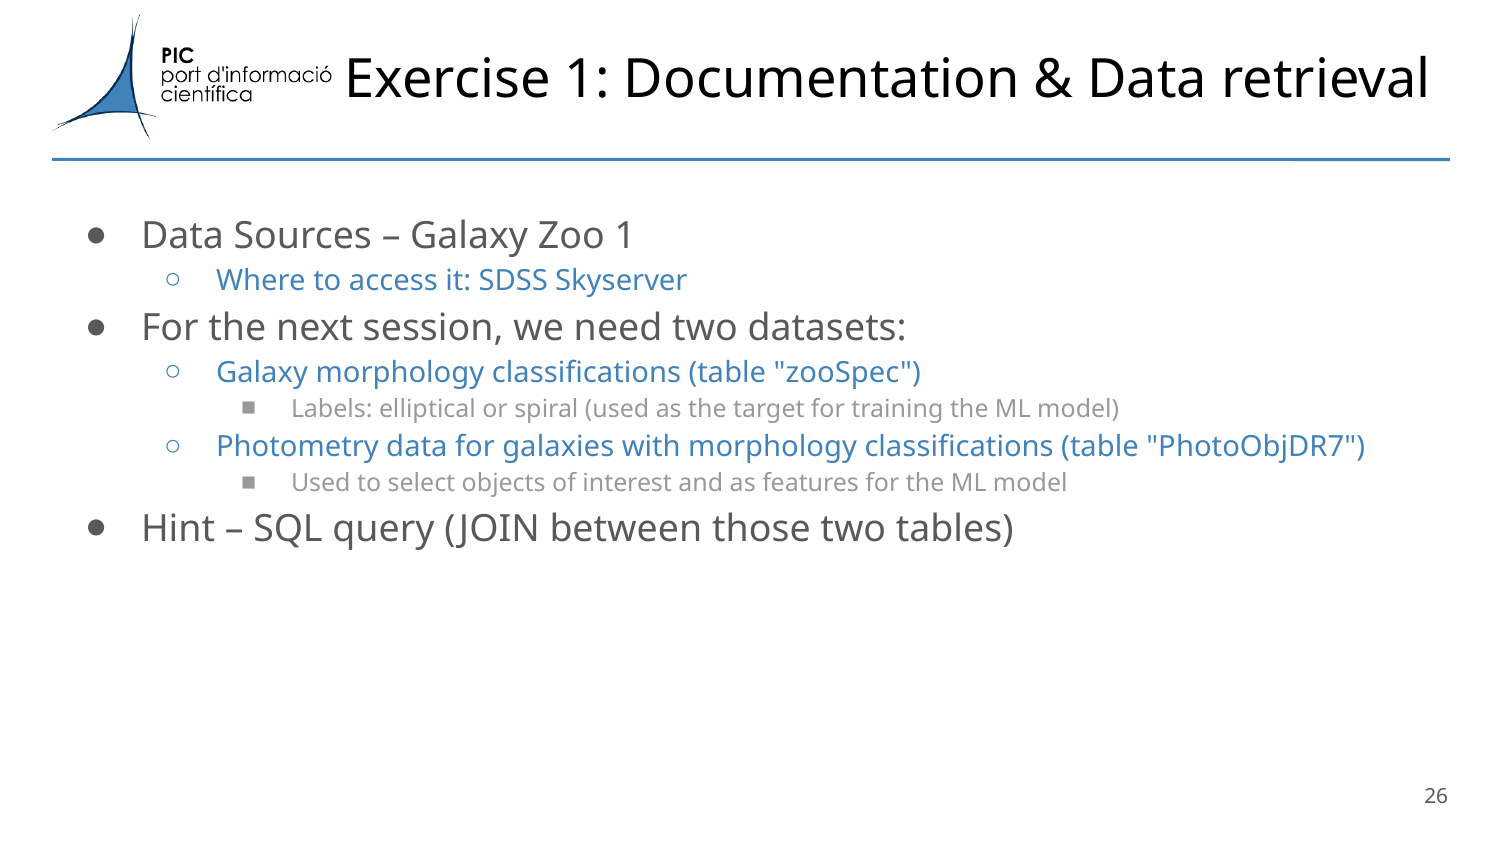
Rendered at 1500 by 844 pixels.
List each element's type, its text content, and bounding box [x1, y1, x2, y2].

title Exercise 1: Documentation & Data retrieval [327, 10, 1449, 141]
slide_number 1 [1372, 764, 1463, 830]
list Data Sources – Galaxy Zoo 1 Where to access it: SDSS Skyserver For the next session, we need two datasets: Galaxy morphology classifications (table "zooSpec") Labels: elliptical or spiral (used as the target for training the ML model) Photometry data for galaxies with morphology classifications (table "PhotoObjDR7") Used to select objects of interest and as features for the ML model Hint – SQL query (JOIN between those two tables) [51, 189, 1449, 750]
picture [50, 10, 327, 141]
